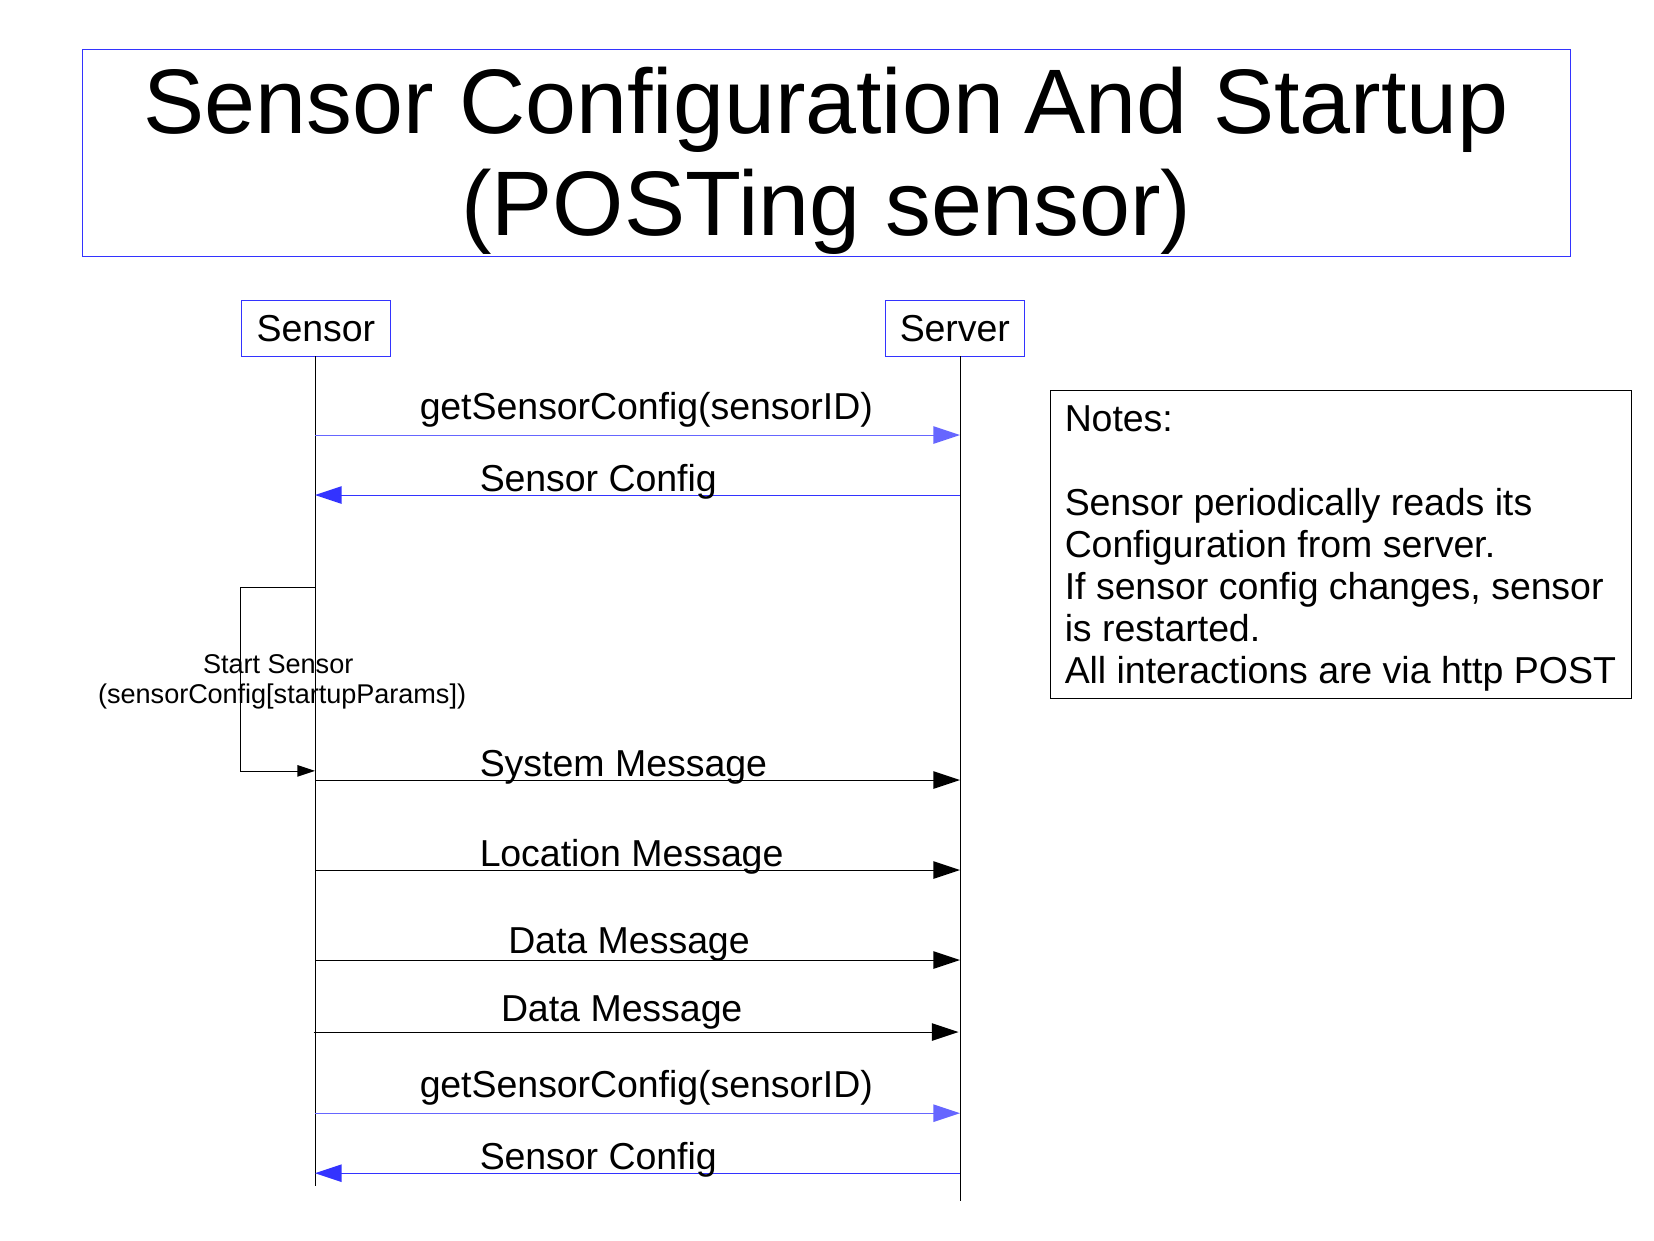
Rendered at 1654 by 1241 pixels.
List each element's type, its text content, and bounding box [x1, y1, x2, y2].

text_box Sensor Config [465, 1128, 732, 1186]
text_box getSensorConfig(sensorID) [405, 378, 888, 436]
text_box Data Message [486, 979, 758, 1037]
text_box System Message [465, 735, 782, 792]
text_box Location Message [465, 825, 799, 882]
text_box Data Message [493, 912, 765, 969]
text_box Server [885, 300, 1025, 357]
text_box Notes: Sensor periodically reads its Configuration from server. If sensor config changes, sensor is restarted. All interactions are via http POST [1050, 390, 1632, 699]
text_box Sensor Config [465, 450, 732, 507]
title Sensor Configuration And Startup (POSTing sensor) [82, 49, 1571, 257]
text_box getSensorConfig(sensorID) [405, 1056, 888, 1114]
text_box Sensor [241, 300, 391, 357]
